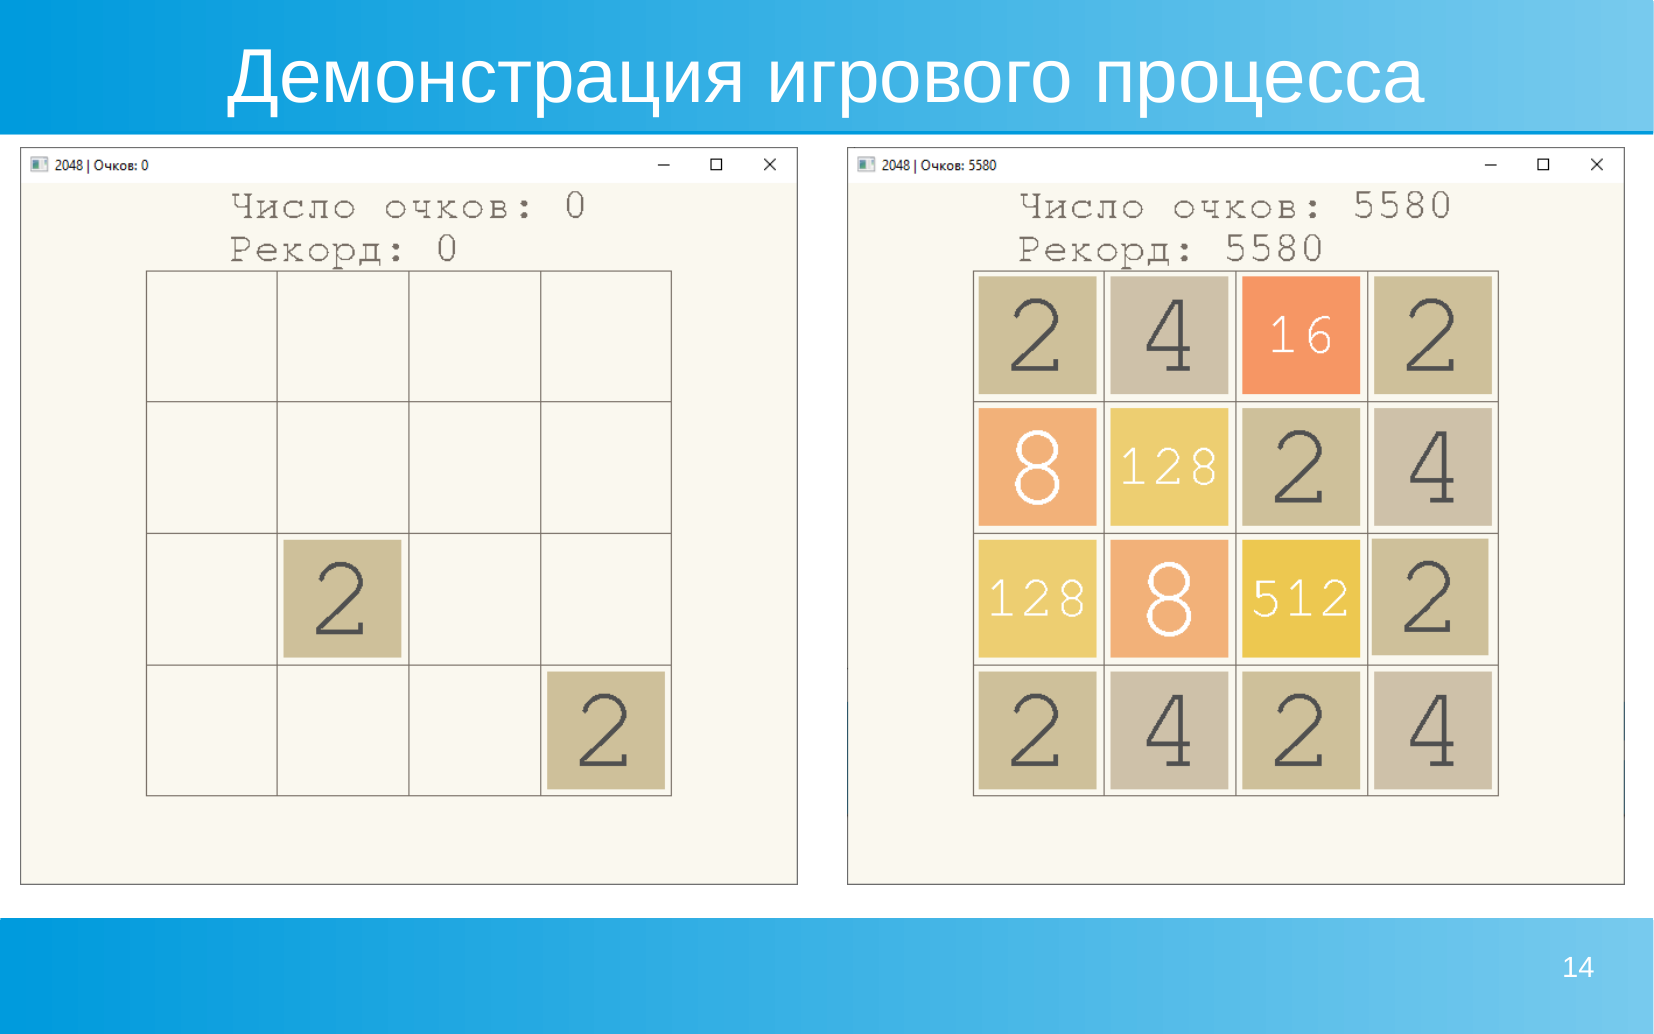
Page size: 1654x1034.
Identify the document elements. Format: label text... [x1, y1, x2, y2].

picture [20, 147, 798, 885]
title Демонстрация игрового процесса [59, 32, 1595, 120]
picture [847, 147, 1625, 885]
